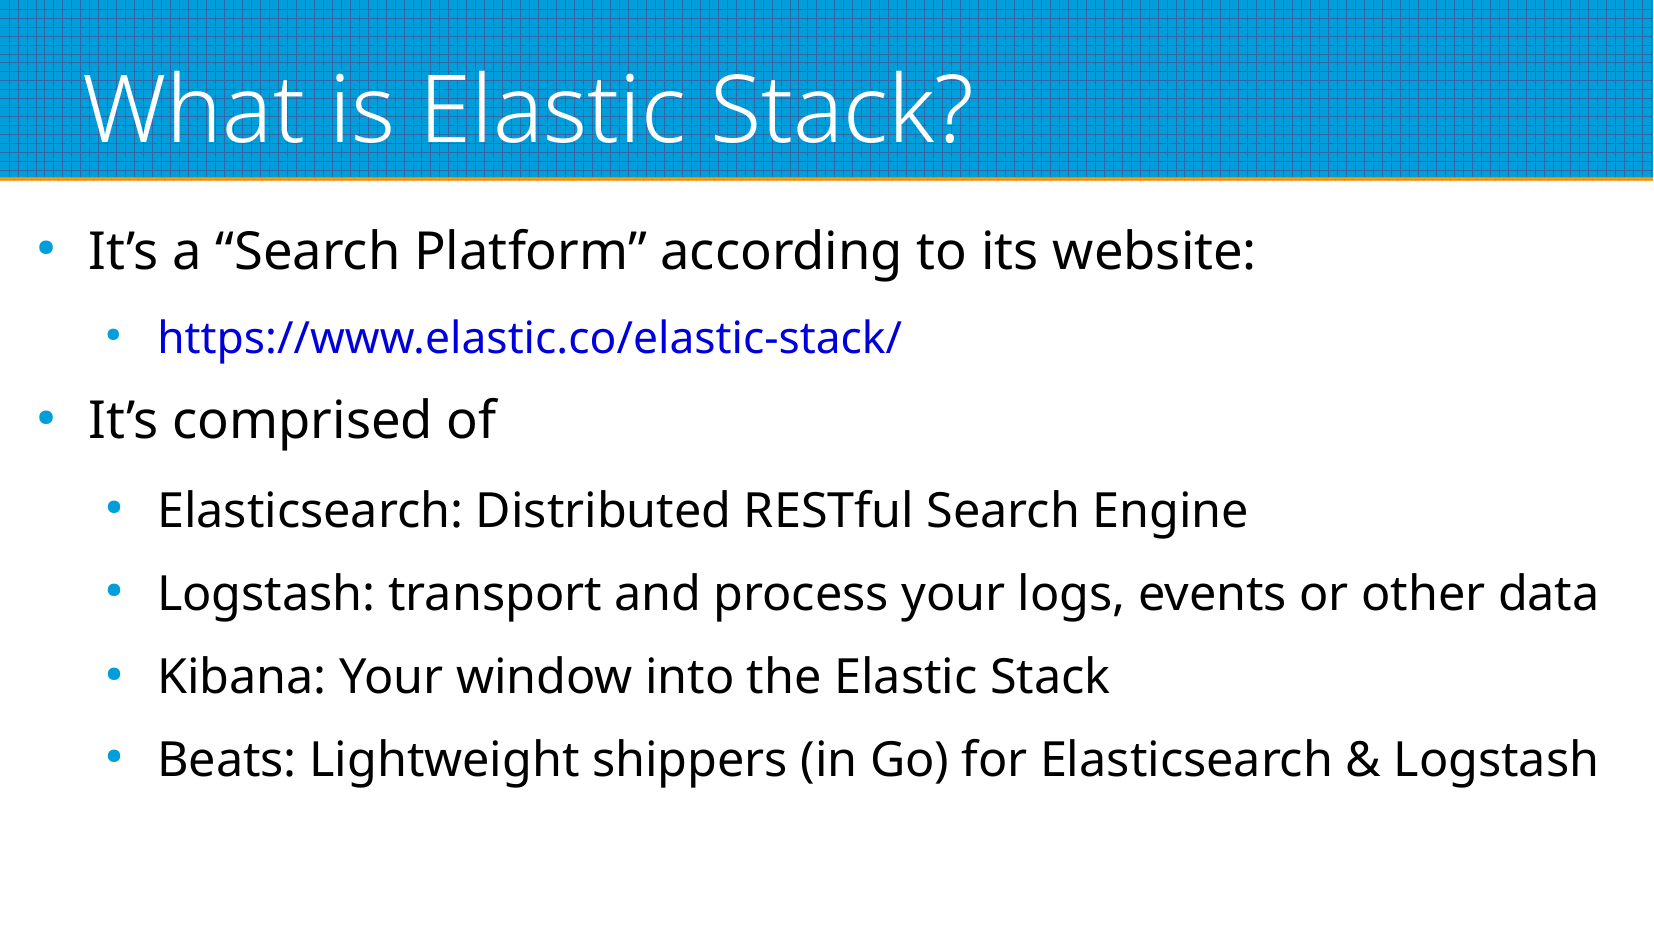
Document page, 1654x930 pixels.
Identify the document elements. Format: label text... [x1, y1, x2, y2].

title What is Elastic Stack? [82, 14, 1571, 171]
list It’s a “Search Platform” according to its website: https://www.elastic.co/elastic-stack/ It’s comprised of Elasticsearch: Distributed RESTful Search Engine Logstash: transport and process your logs, events or other data Kibana: Your window into the Elastic Stack Beats: Lightweight shippers (in Go) for Elasticsearch & Logstash [19, 213, 1636, 913]
